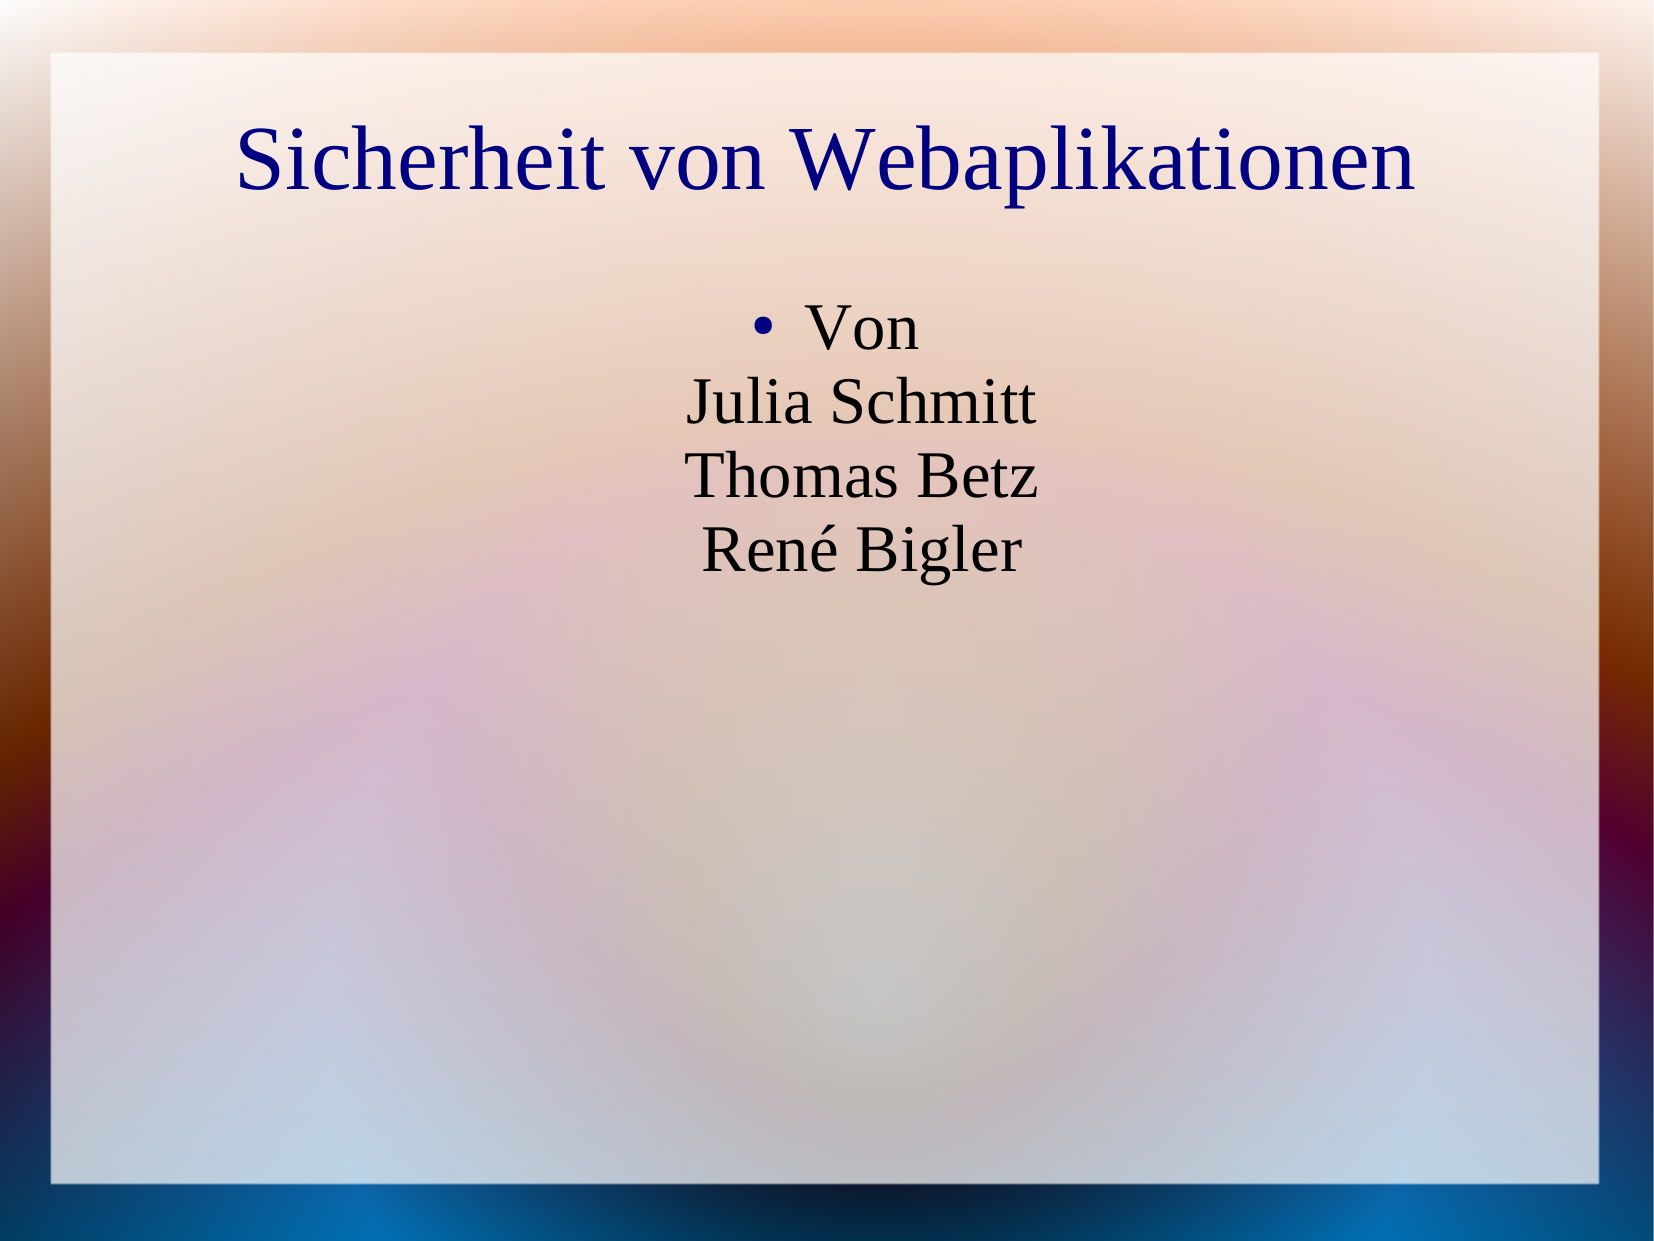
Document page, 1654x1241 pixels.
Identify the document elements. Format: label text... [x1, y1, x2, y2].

title Sicherheit von Webaplikationen [82, 55, 1571, 263]
picture [0, 0, 1654, 1241]
list Von Julia Schmitt Thomas Betz René Bigler [82, 290, 1571, 1019]
